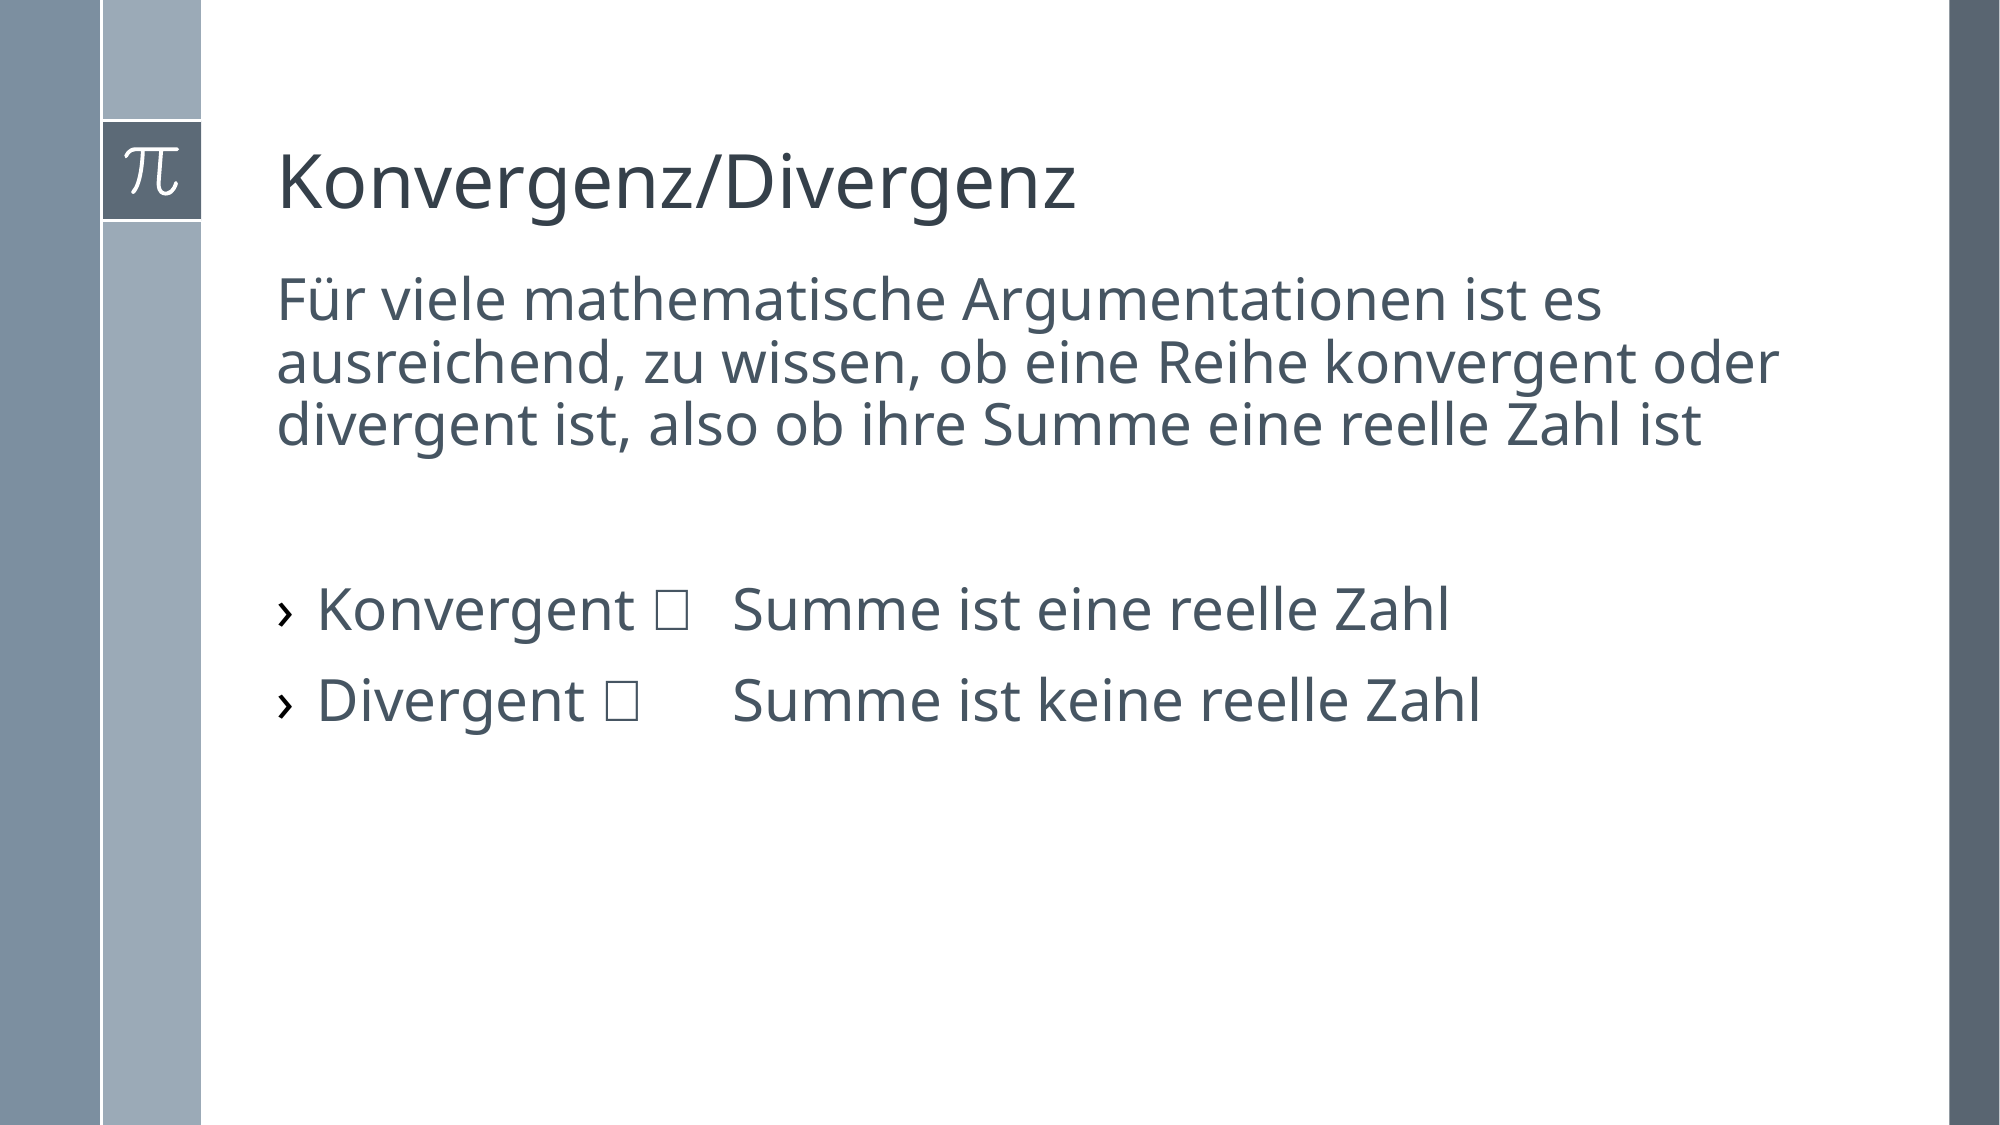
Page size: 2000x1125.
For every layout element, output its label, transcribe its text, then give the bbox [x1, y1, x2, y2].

title Konvergenz/Divergenz [261, 29, 1867, 233]
list Für viele mathematische Argumentationen ist es ausreichend, zu wissen, ob eine Reihe konvergent oder divergent ist, also ob ihre Summe eine reelle Zahl ist Konvergent  Summe ist eine reelle Zahl Divergent  Summe ist keine reelle Zahl [261, 262, 1867, 1013]
